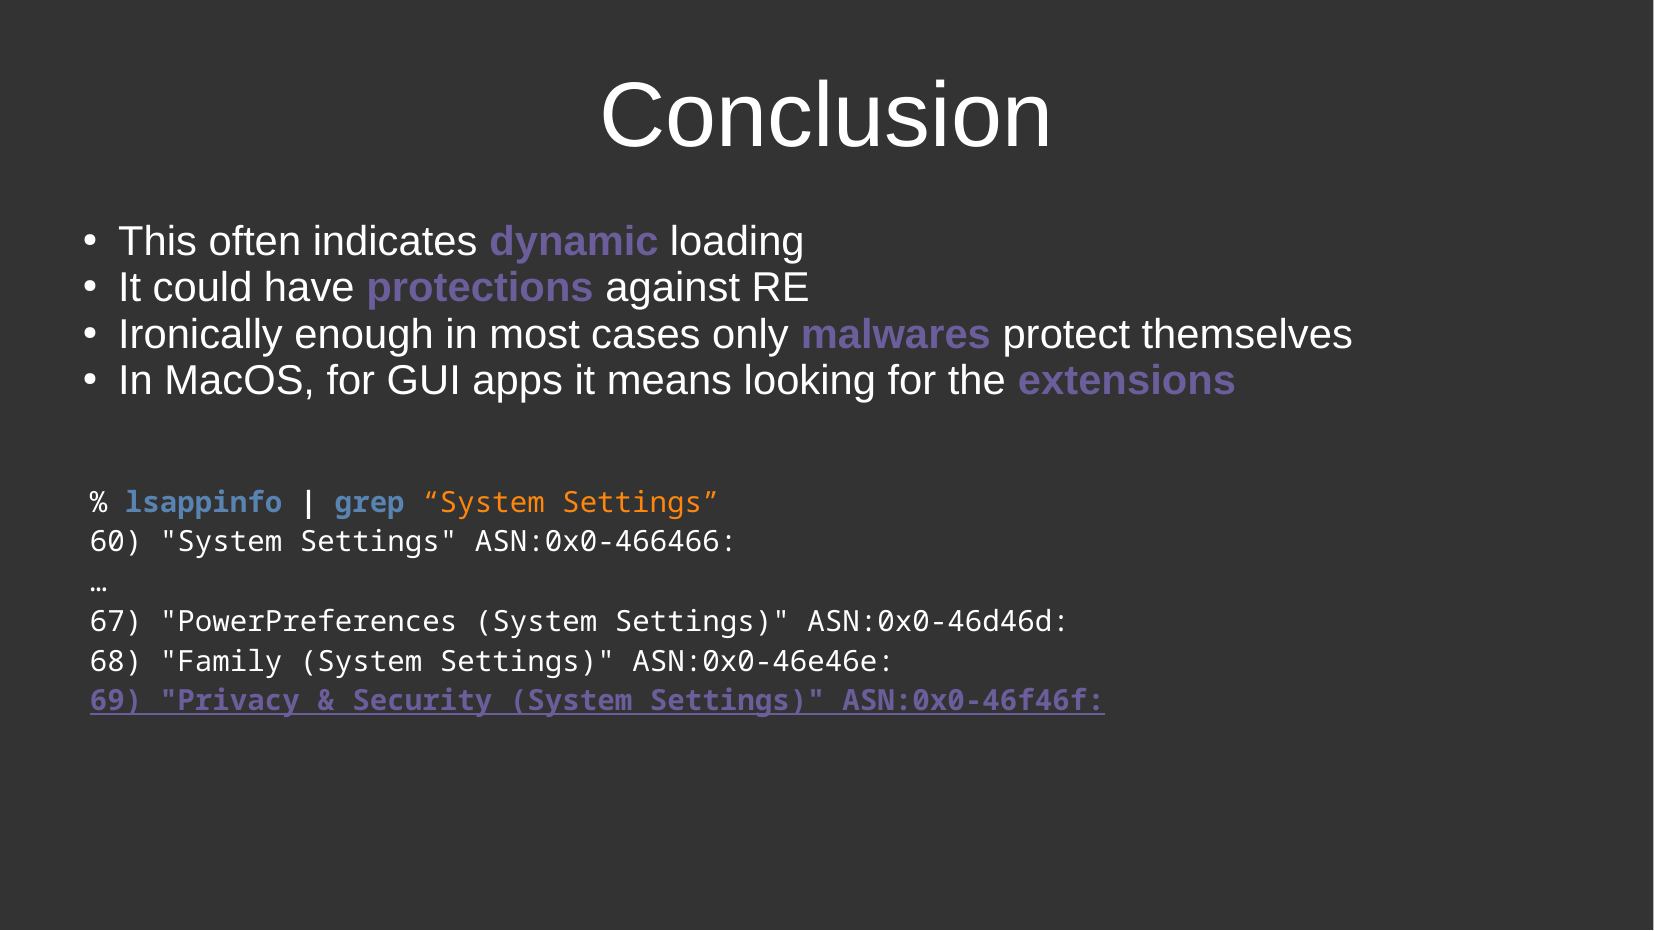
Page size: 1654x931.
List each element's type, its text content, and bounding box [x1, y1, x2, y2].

subtitle This often indicates dynamic loading It could have protections against RE Ironically enough in most cases only malwares protect themselves In MacOS, for GUI apps it means looking for the extensions [82, 217, 1571, 375]
text_box % lsappinfo | grep “System Settings” 60) "System Settings" ASN:0x0-466466: … 67) "PowerPreferences (System Settings)" ASN:0x0-46d46d: 68) "Family (System Settings)" ASN:0x0-46e46e: 69) "Privacy & Security (System Settings)" ASN:0x0-46f46f: [75, 375, 1613, 826]
title Conclusion [82, 37, 1571, 193]
